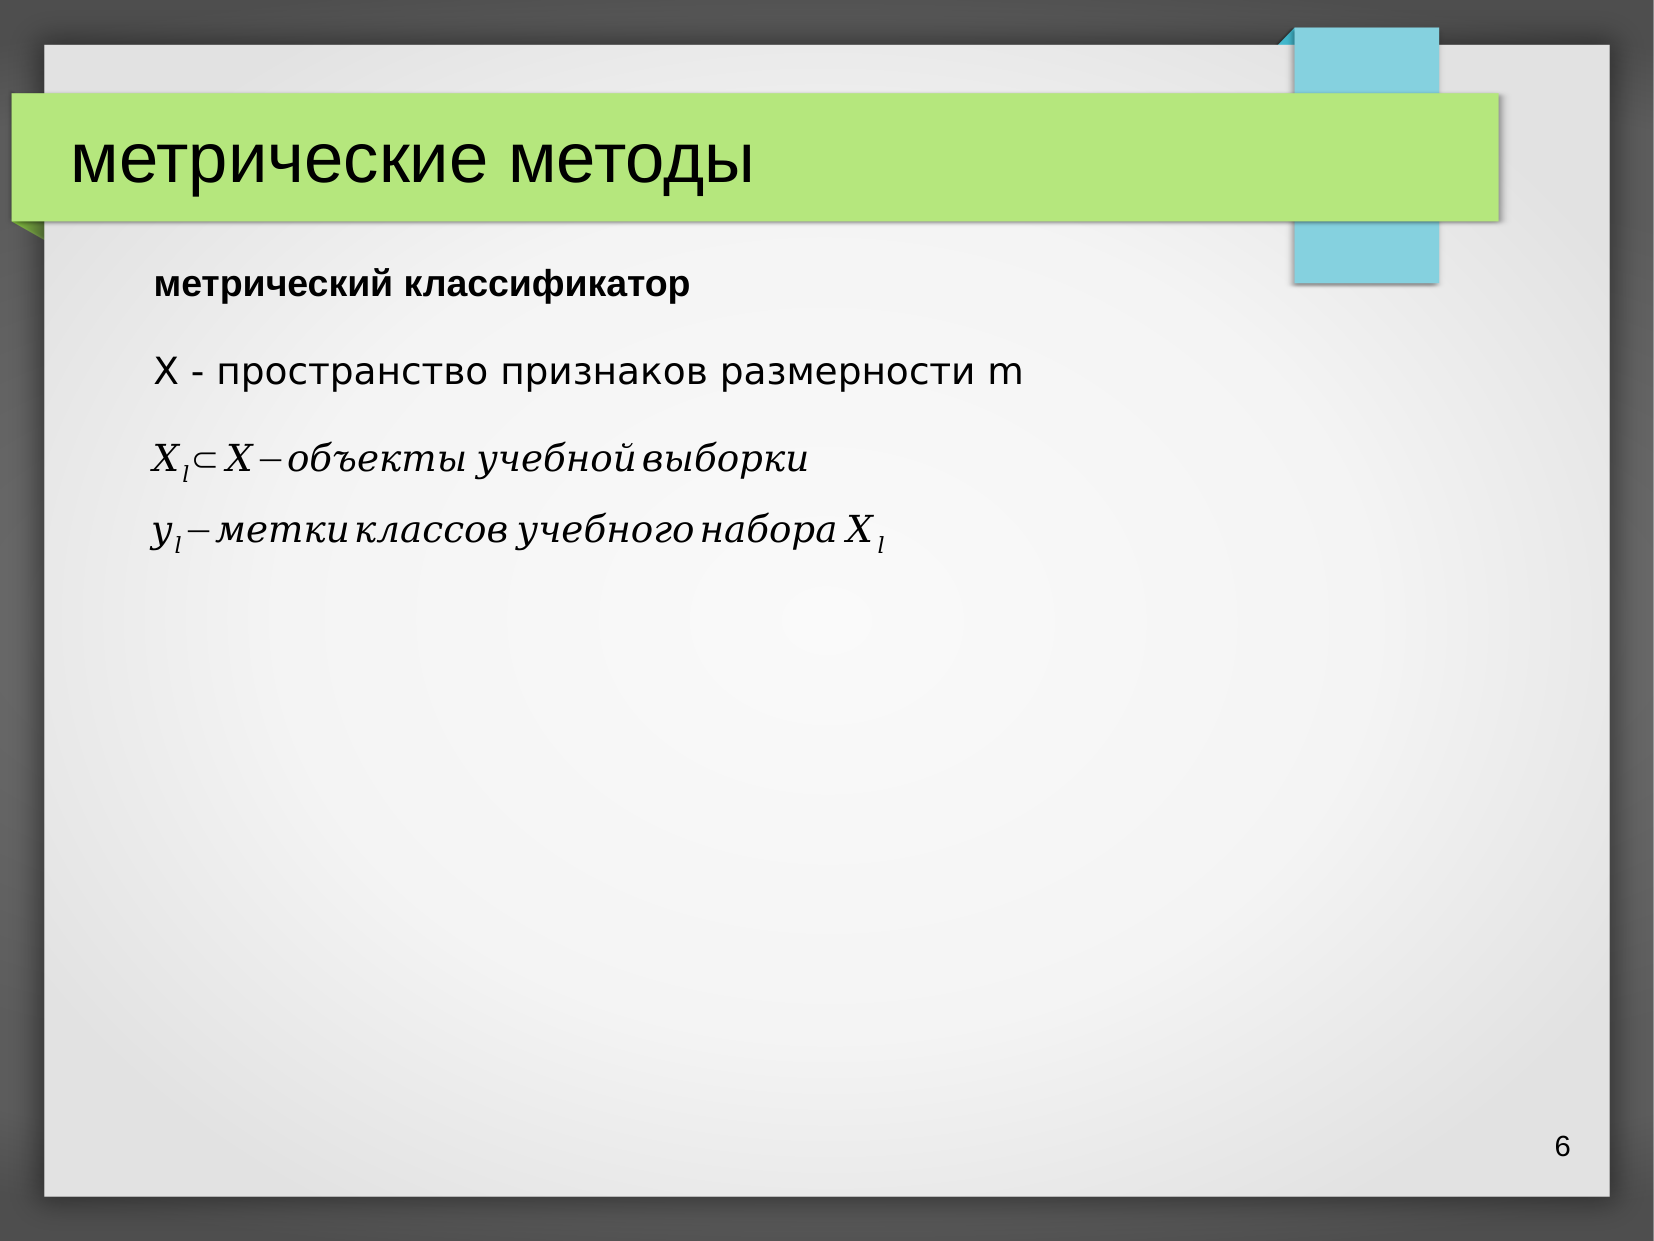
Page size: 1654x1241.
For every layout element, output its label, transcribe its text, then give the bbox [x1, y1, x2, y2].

subtitle метрический классификатор [153, 259, 815, 307]
chart [141, 437, 891, 558]
picture [0, 0, 1654, 1241]
title метрические методы [70, 118, 1205, 199]
text_box X - пространство признаков размерности m [138, 342, 1040, 403]
